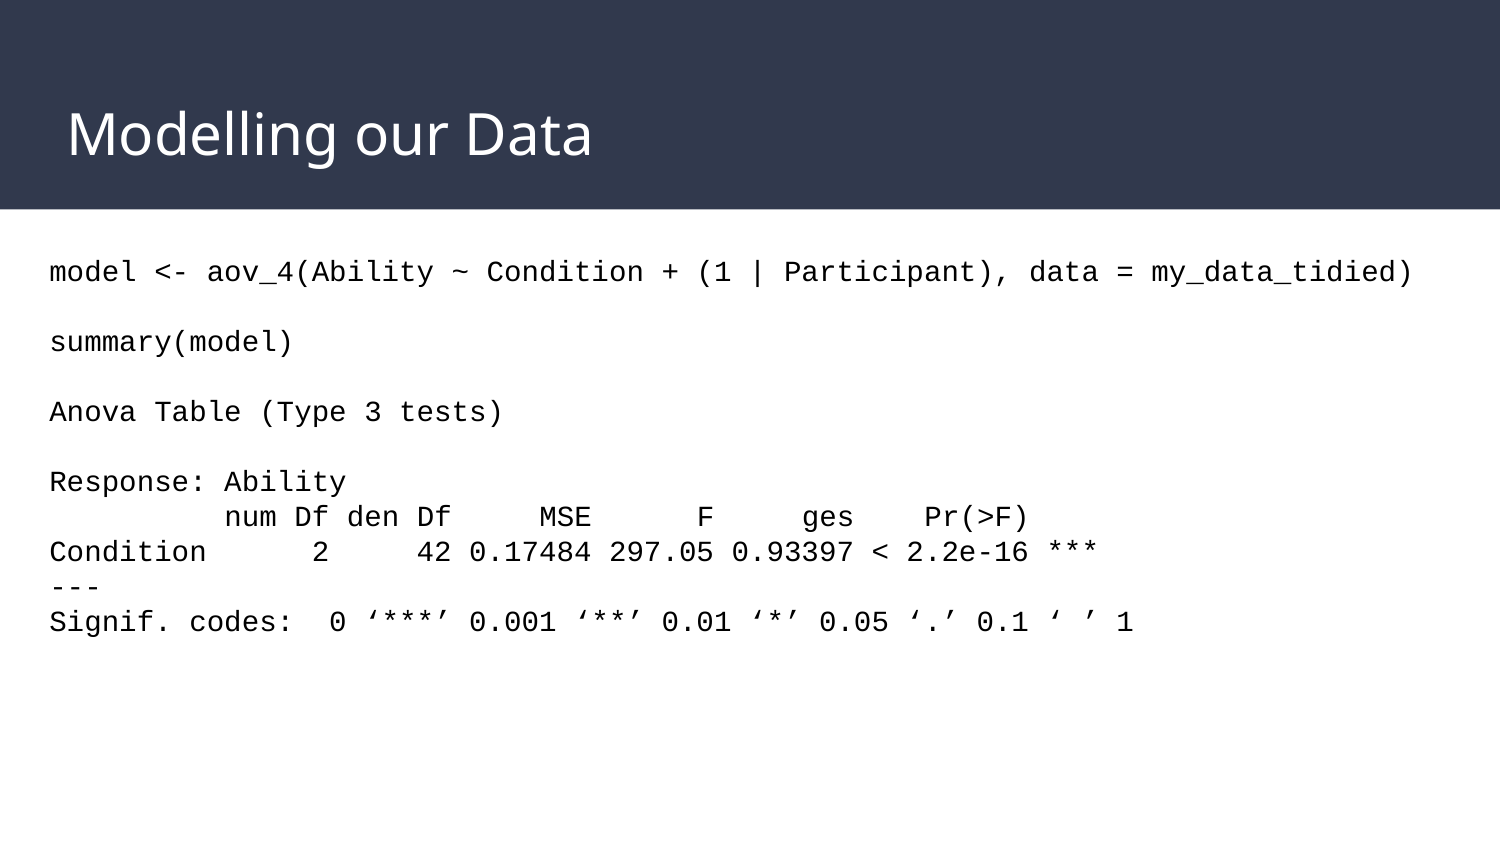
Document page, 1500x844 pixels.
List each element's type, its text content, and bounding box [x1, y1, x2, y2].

text_box model <- aov_4(Ability ~ Condition + (1 | Participant), data = my_data_tidied) summary(model) Anova Table (Type 3 tests) Response: Ability num Df den Df MSE F ges Pr(>F) Condition 2 42 0.17484 297.05 0.93397 < 2.2e-16 *** --- Signif. codes: 0 ‘***’ 0.001 ‘**’ 0.01 ‘*’ 0.05 ‘.’ 0.1 ‘ ’ 1 [34, 237, 1470, 770]
title Modelling our Data [51, 82, 1449, 185]
